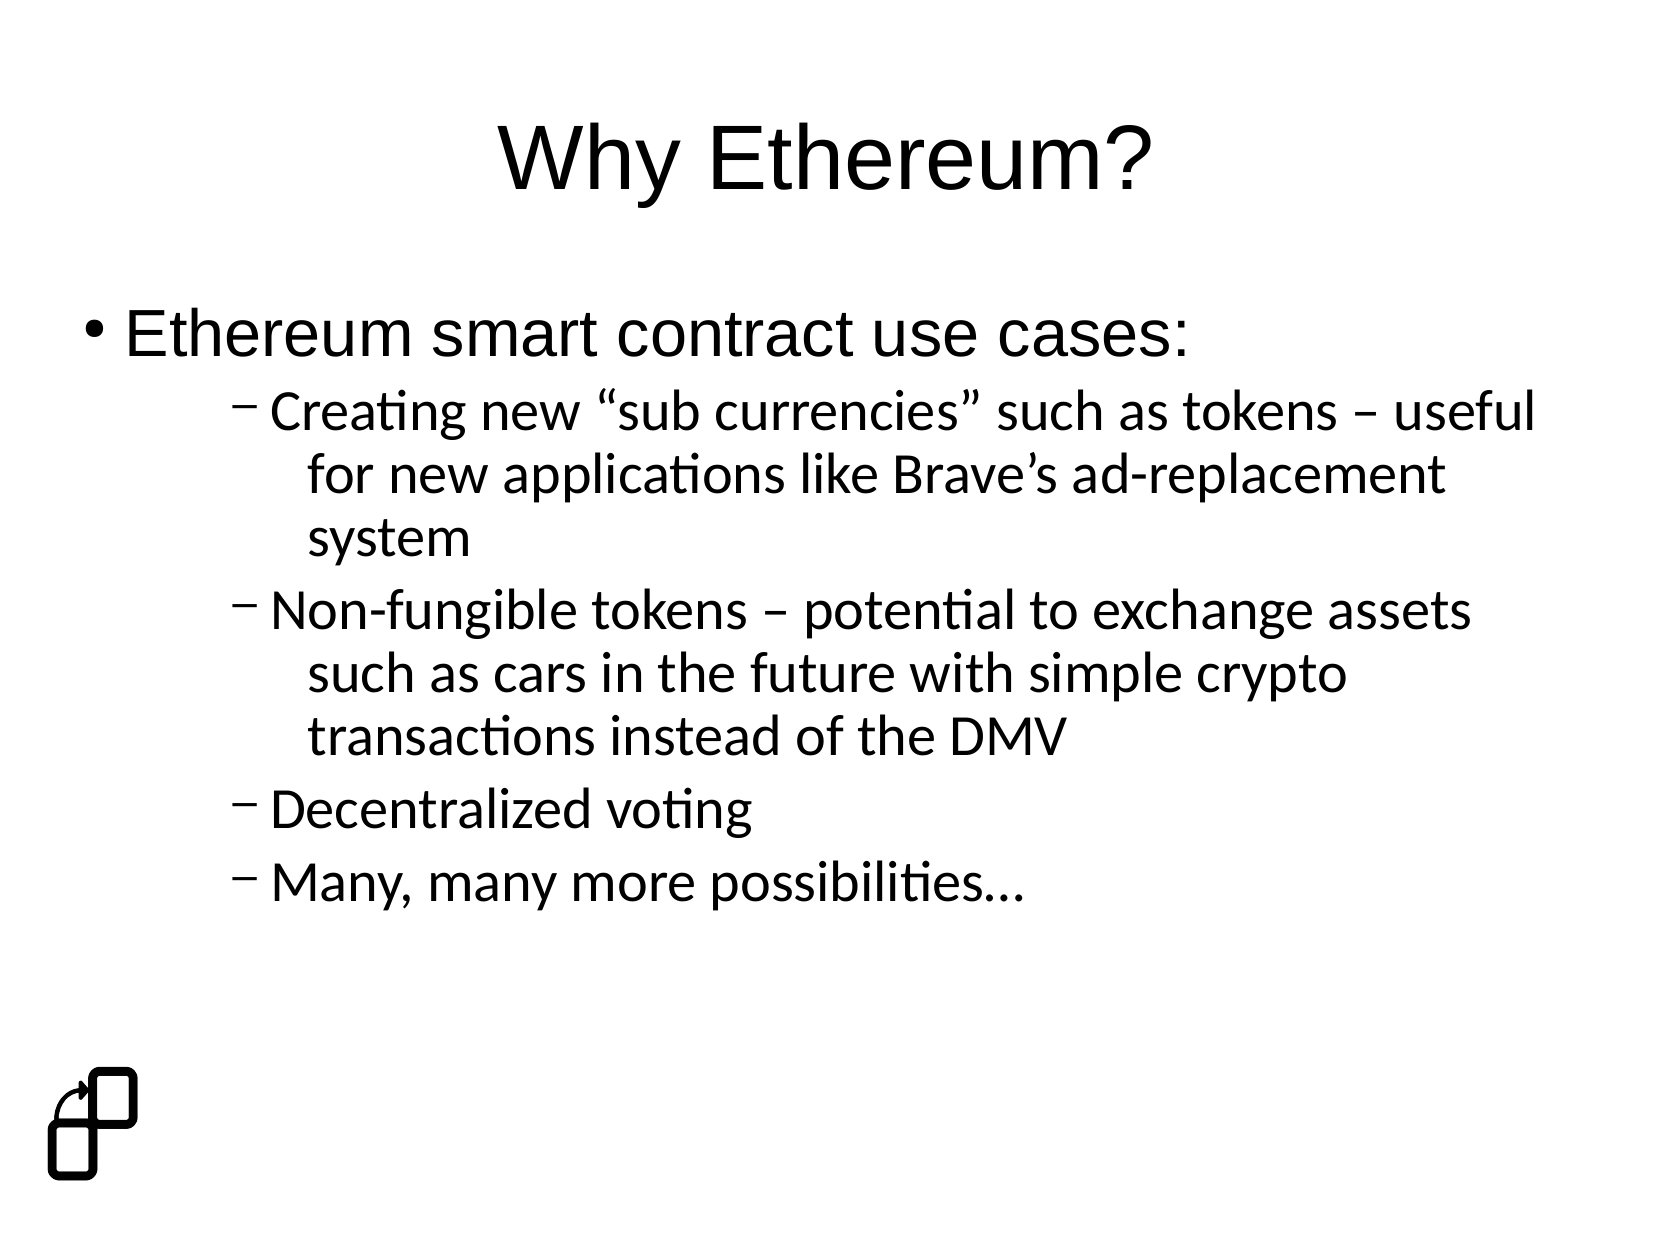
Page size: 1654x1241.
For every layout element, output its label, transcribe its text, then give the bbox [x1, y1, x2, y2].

list Ethereum smart contract use cases: Creating new “sub currencies” such as tokens – useful for new applications like Brave’s ad-replacement system Non-fungible tokens – potential to exchange assets such as cars in the future with simple crypto transactions instead of the DMV Decentralized voting Many, many more possibilities… [82, 290, 1571, 1010]
picture [30, 1062, 153, 1186]
title Why Ethereum? [82, 97, 1571, 209]
